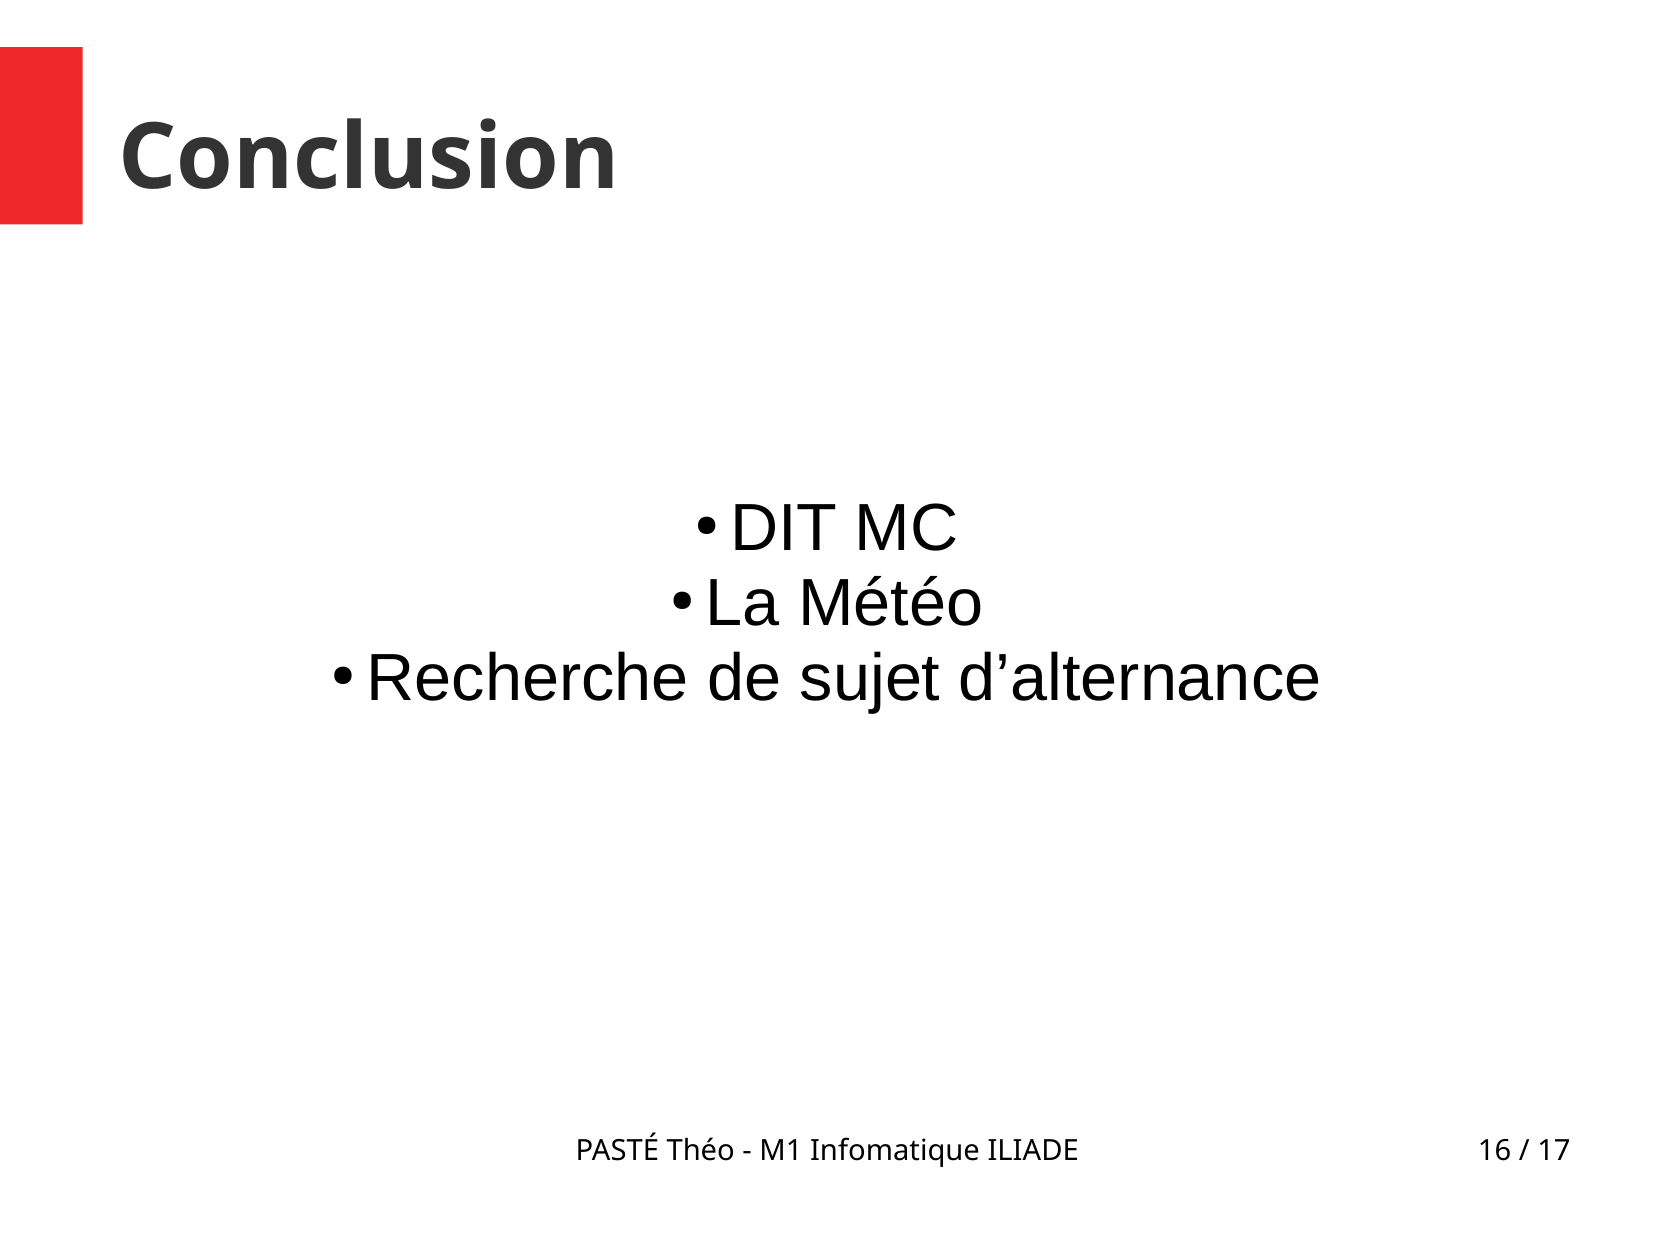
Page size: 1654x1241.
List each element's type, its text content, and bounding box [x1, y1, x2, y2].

title Conclusion [118, 49, 1571, 257]
subtitle DIT MC La Météo Recherche de sujet d’alternance [118, 354, 1536, 851]
